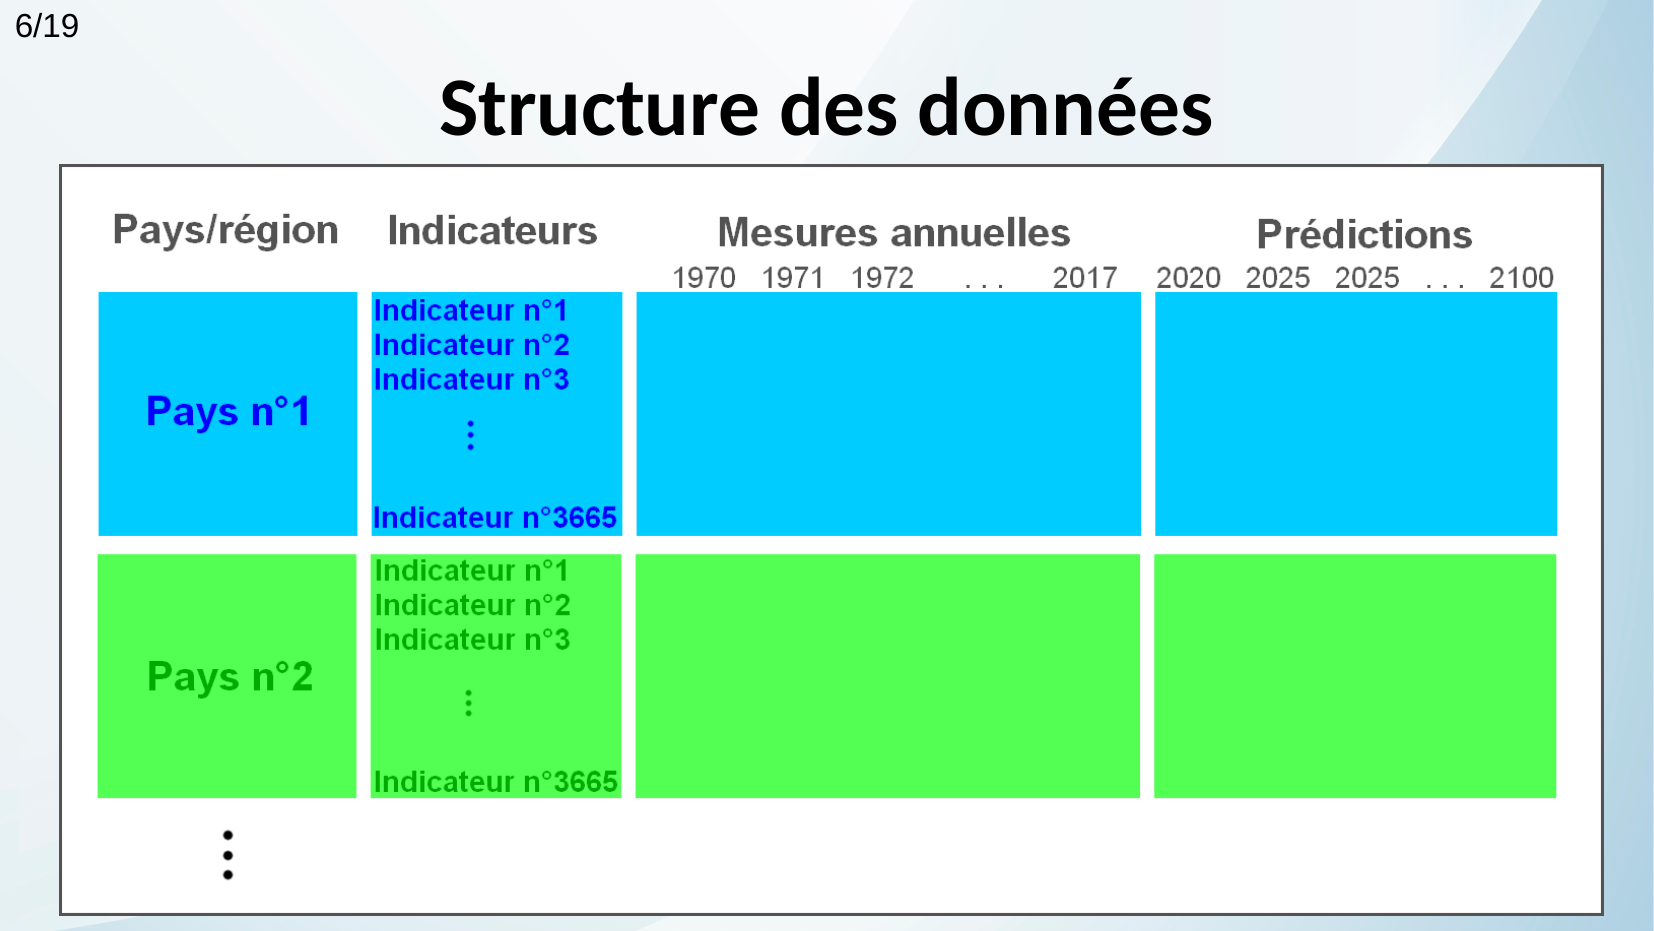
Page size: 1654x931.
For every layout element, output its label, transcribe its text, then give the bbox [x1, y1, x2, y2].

title Structure des données [82, 37, 1571, 164]
text_box 6/19 [0, 0, 119, 60]
picture [0, 0, 1654, 931]
